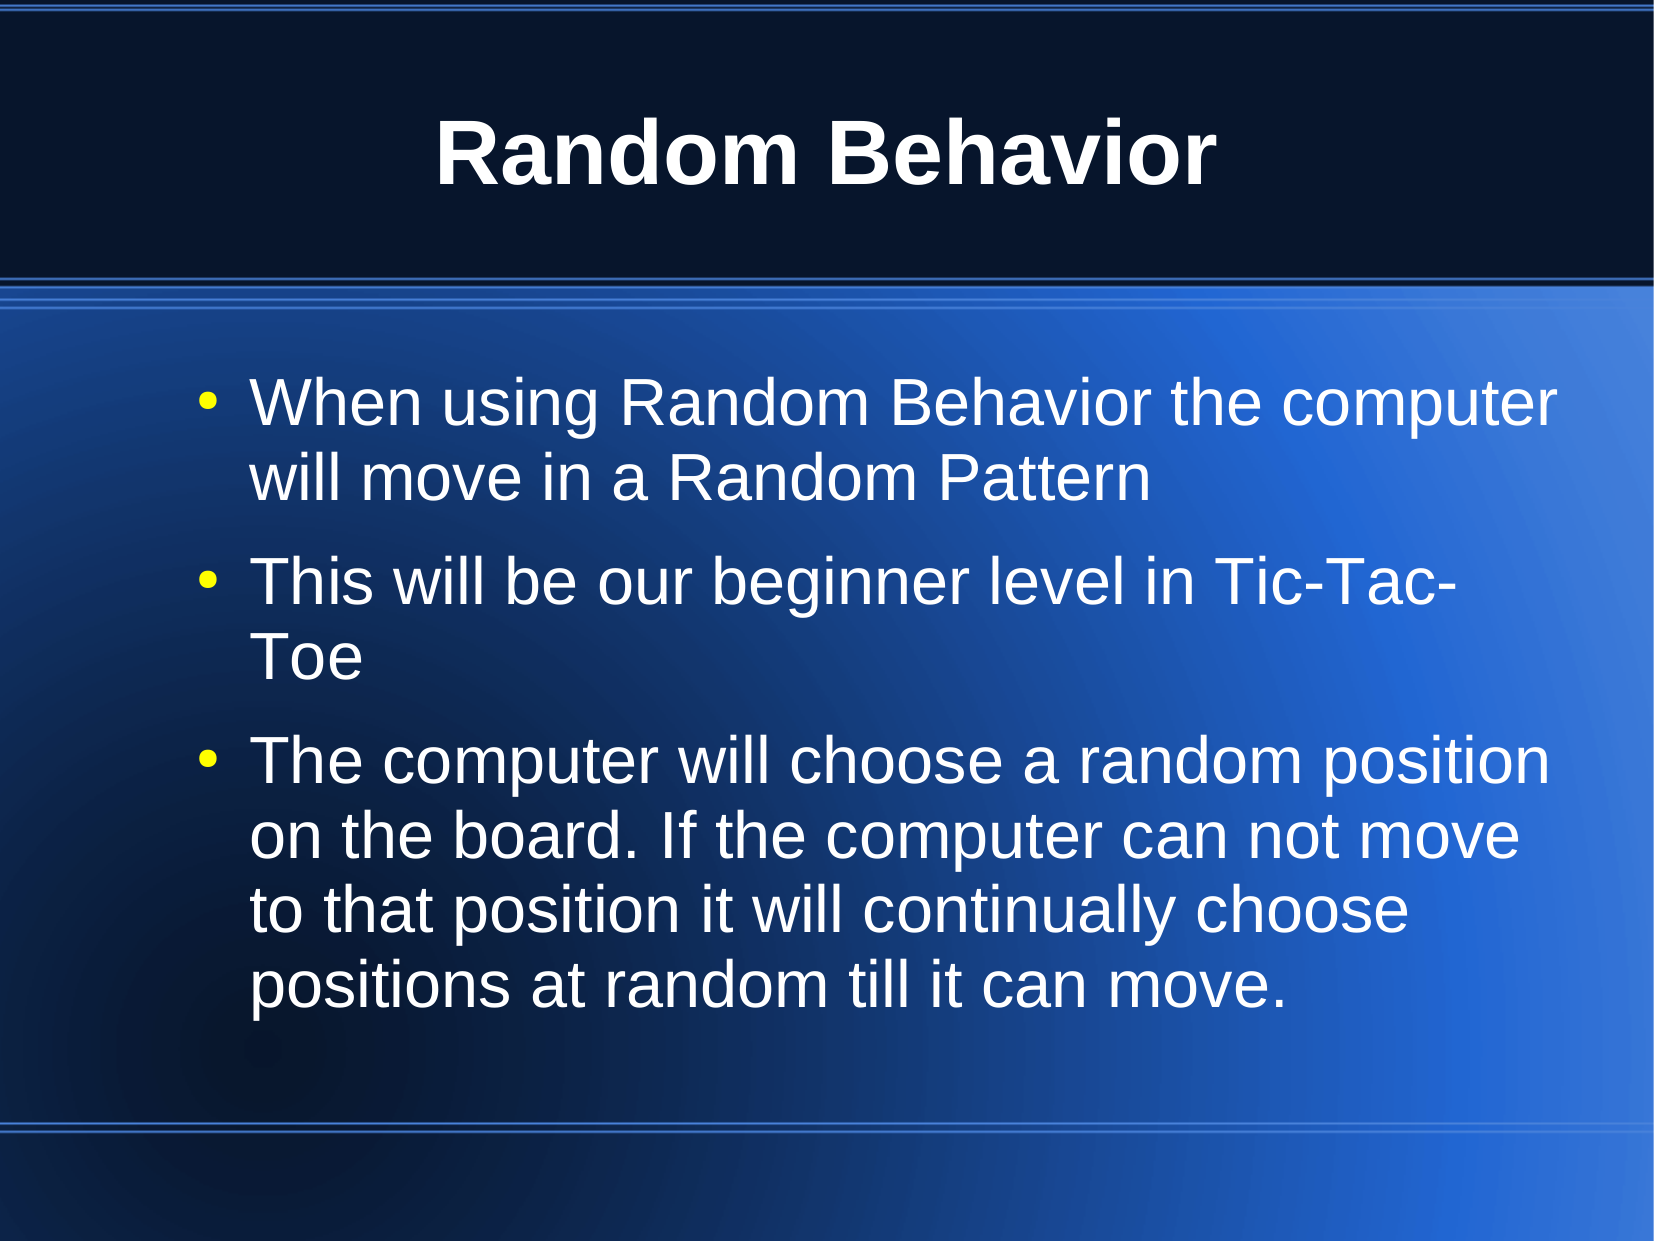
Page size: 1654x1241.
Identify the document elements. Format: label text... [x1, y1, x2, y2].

picture [0, 0, 1654, 1241]
list When using Random Behavior the computer will move in a Random Pattern This will be our beginner level in Tic-Tac-Toe The computer will choose a random position on the board. If the computer can not move to that position it will continually choose positions at random till it can move. [178, 364, 1570, 1147]
title Random Behavior [82, 49, 1571, 257]
